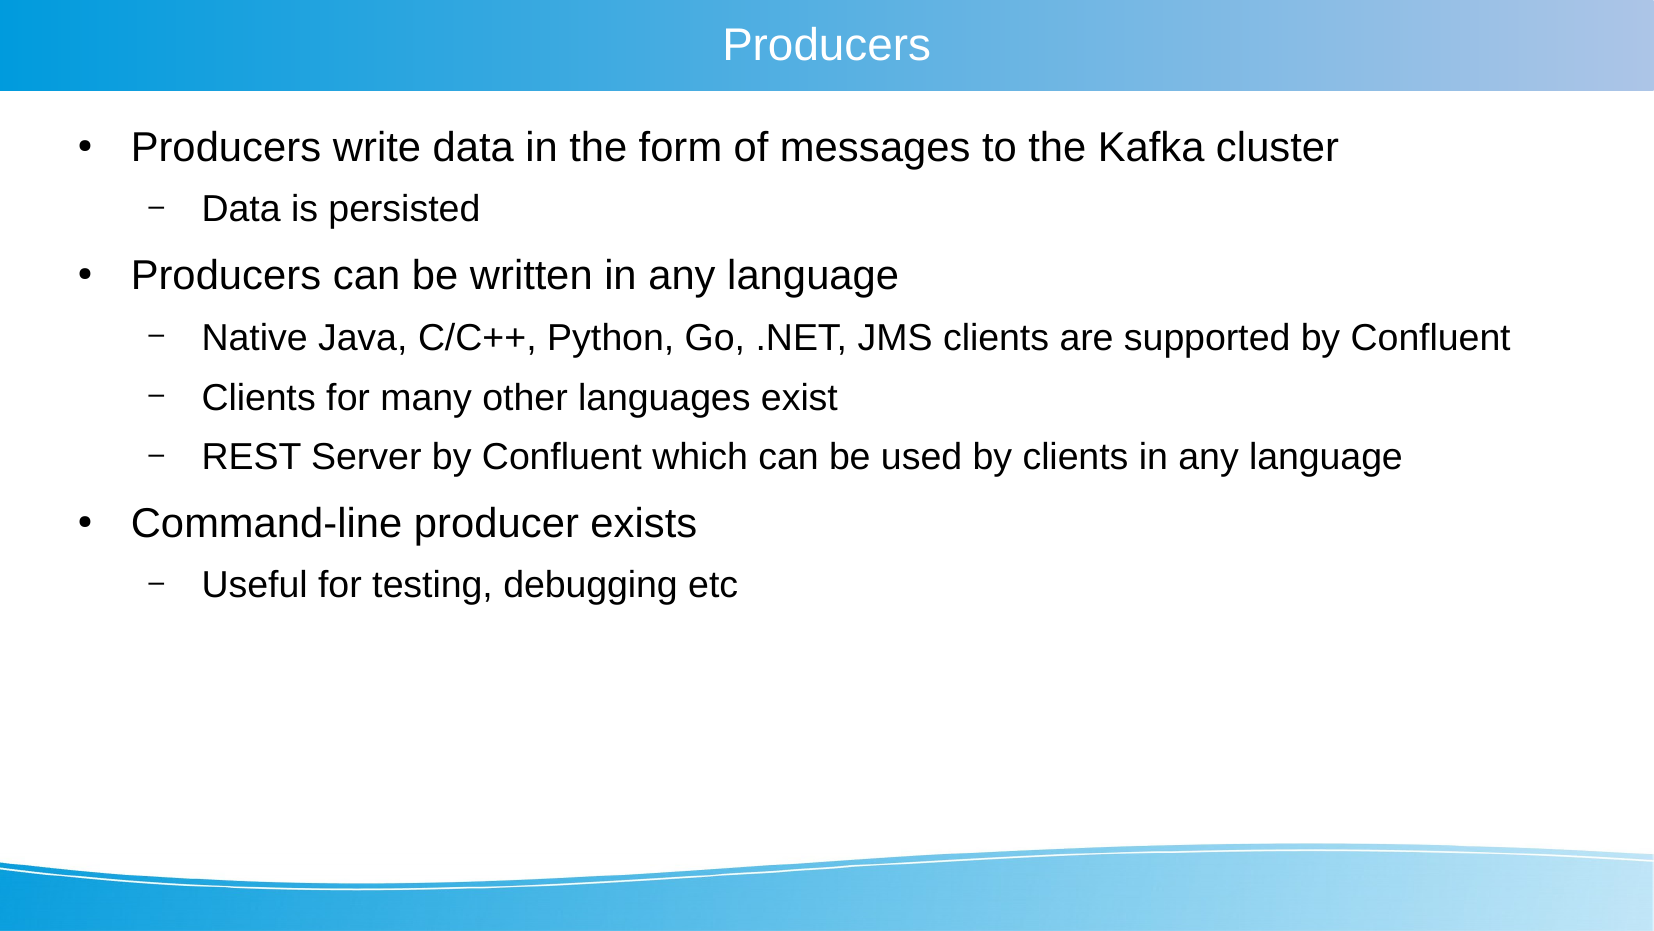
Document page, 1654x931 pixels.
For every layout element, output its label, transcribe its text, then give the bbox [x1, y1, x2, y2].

list Producers write data in the form of messages to the Kafka cluster Data is persisted Producers can be written in any language Native Java, C/C++, Python, Go, .NET, JMS clients are supported by Confluent Clients for many other languages exist REST Server by Confluent which can be used by clients in any language Command-line producer exists Useful for testing, debugging etc [60, 123, 1591, 833]
picture [0, 843, 1654, 931]
title Producers [82, 5, 1571, 85]
